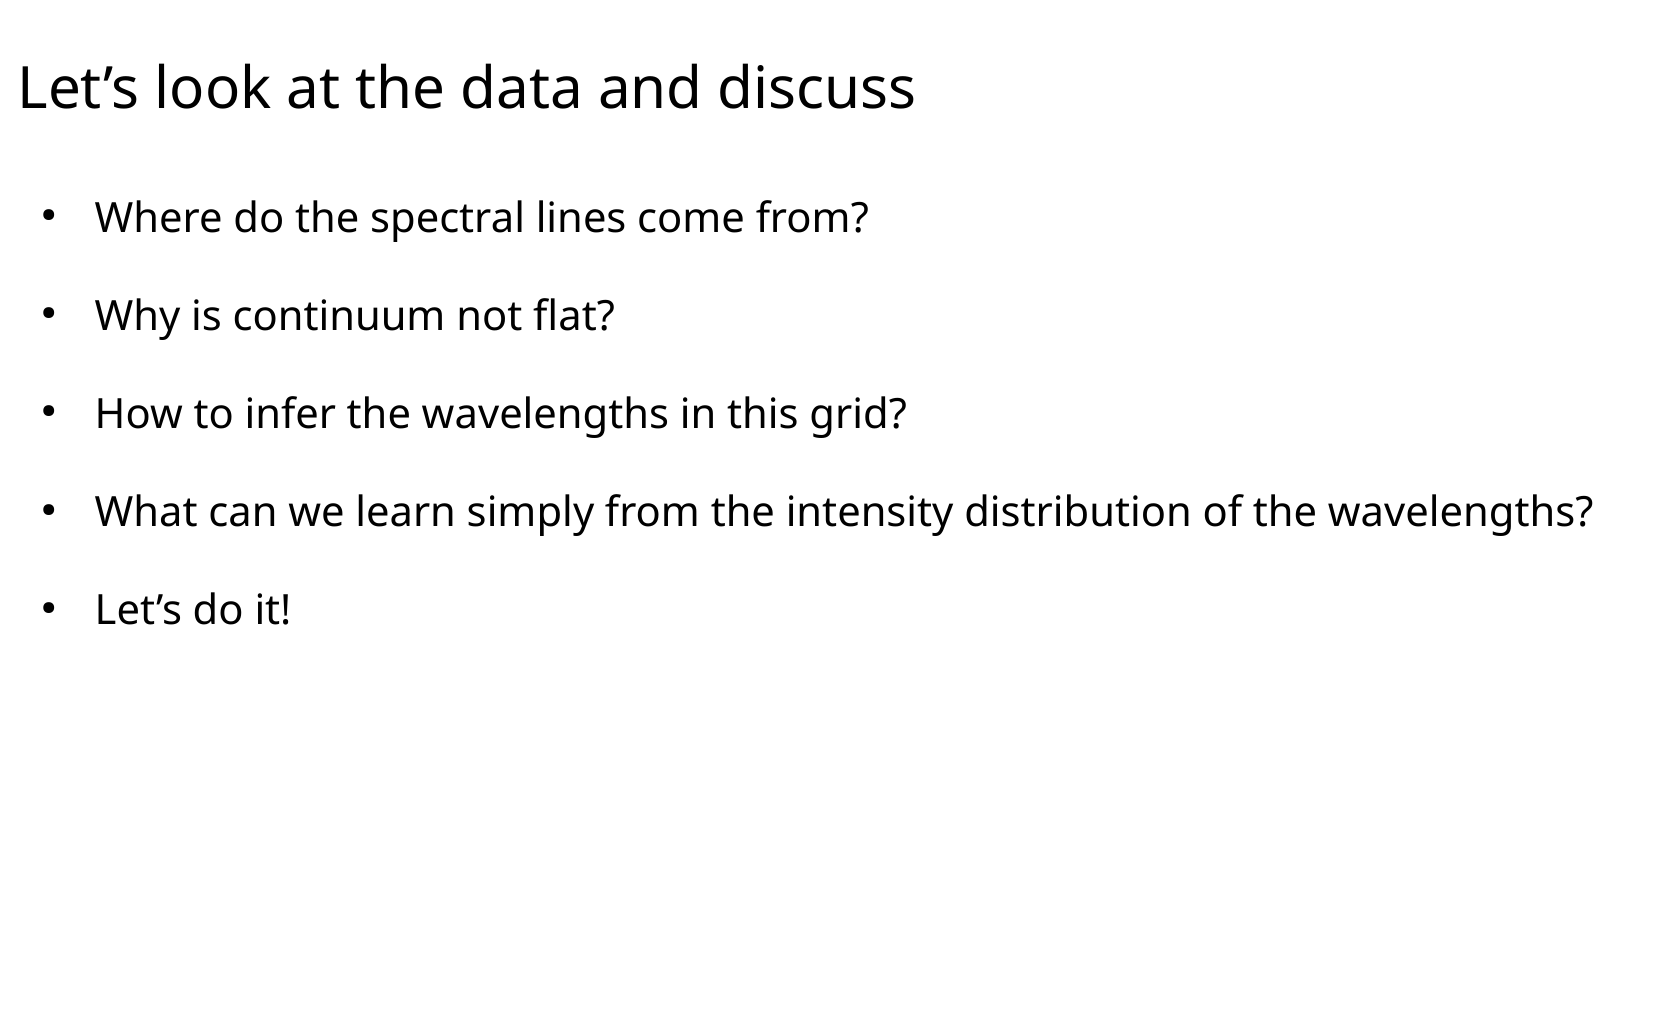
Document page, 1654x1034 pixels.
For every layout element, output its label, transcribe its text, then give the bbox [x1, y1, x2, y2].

list Where do the spectral lines come from? Why is continuum not flat? How to infer the wavelengths in this grid? What can we learn simply from the intensity distribution of the wavelengths? Let’s do it! [23, 178, 1636, 860]
title Let’s look at the data and discuss [17, 21, 1506, 151]
